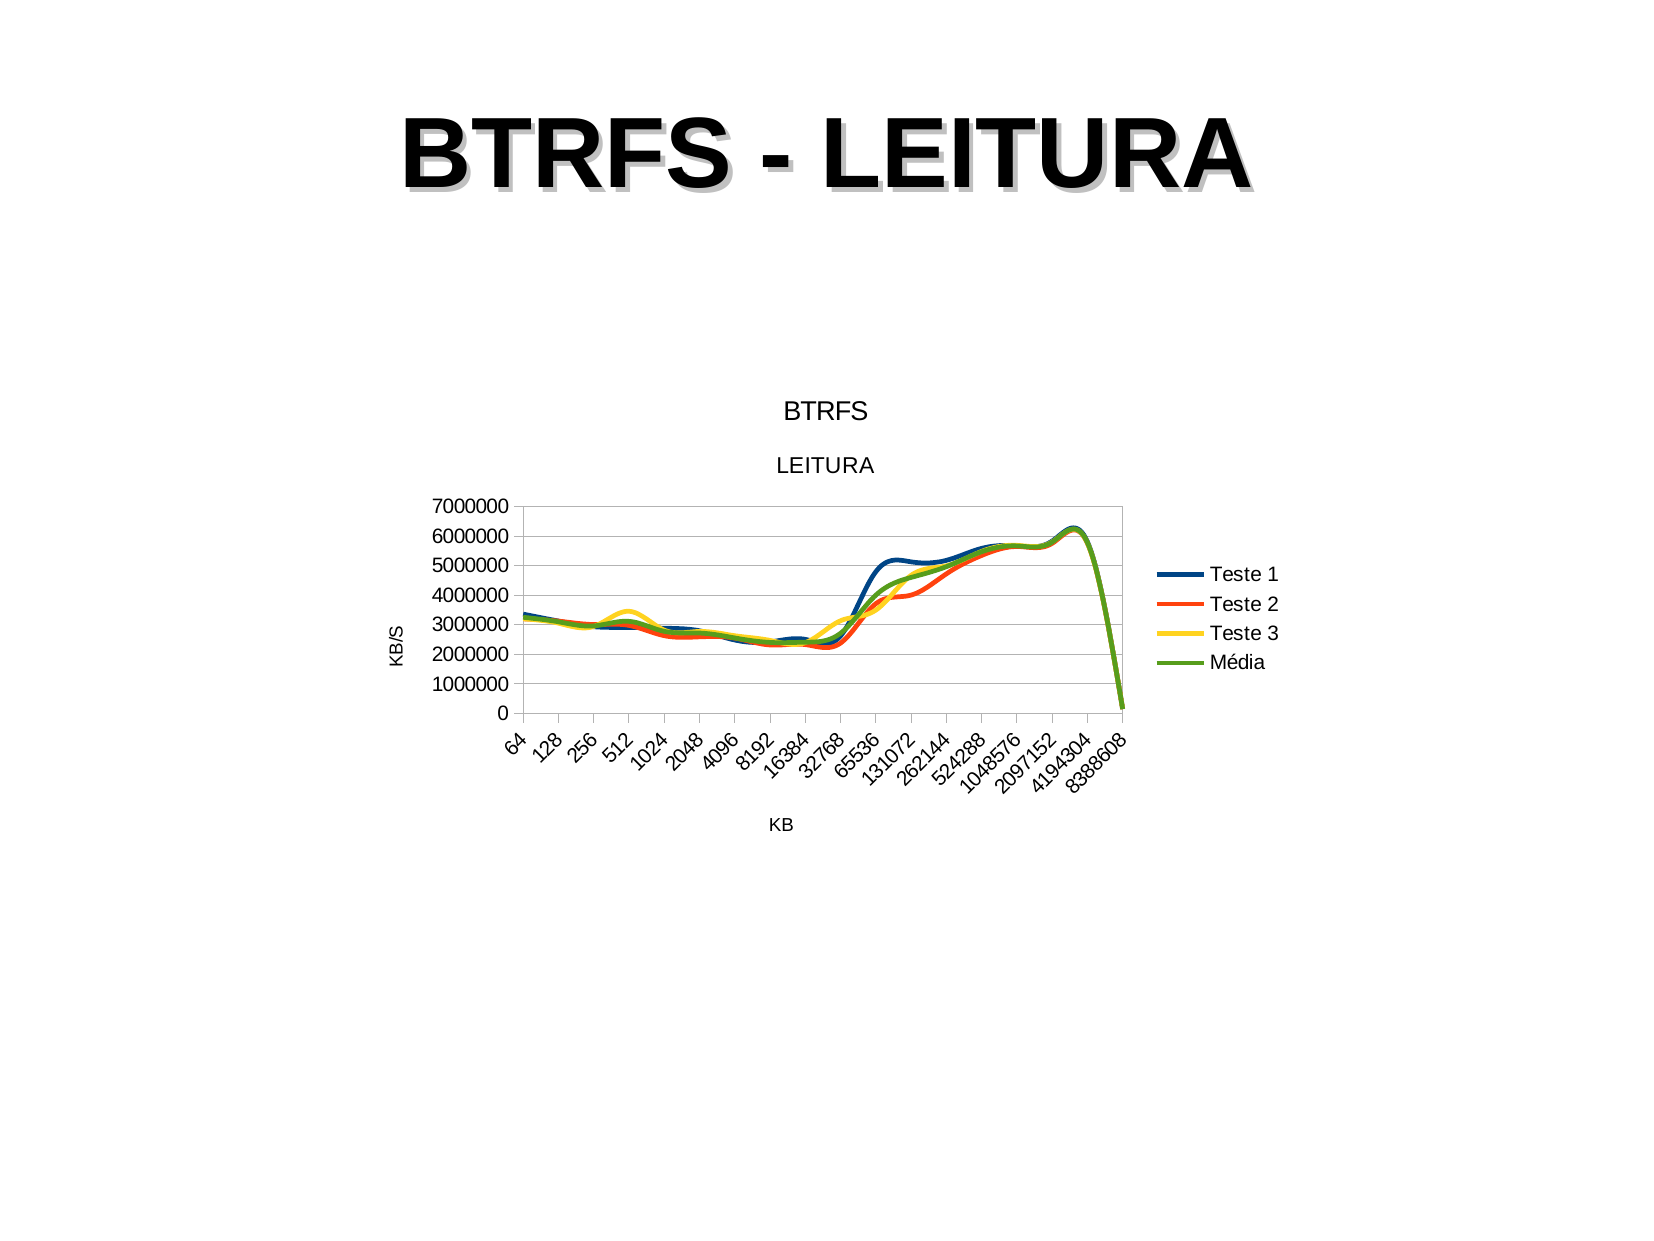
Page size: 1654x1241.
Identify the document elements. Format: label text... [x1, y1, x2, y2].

chart [353, 370, 1298, 867]
title BTRFS - LEITURA [82, 49, 1571, 257]
